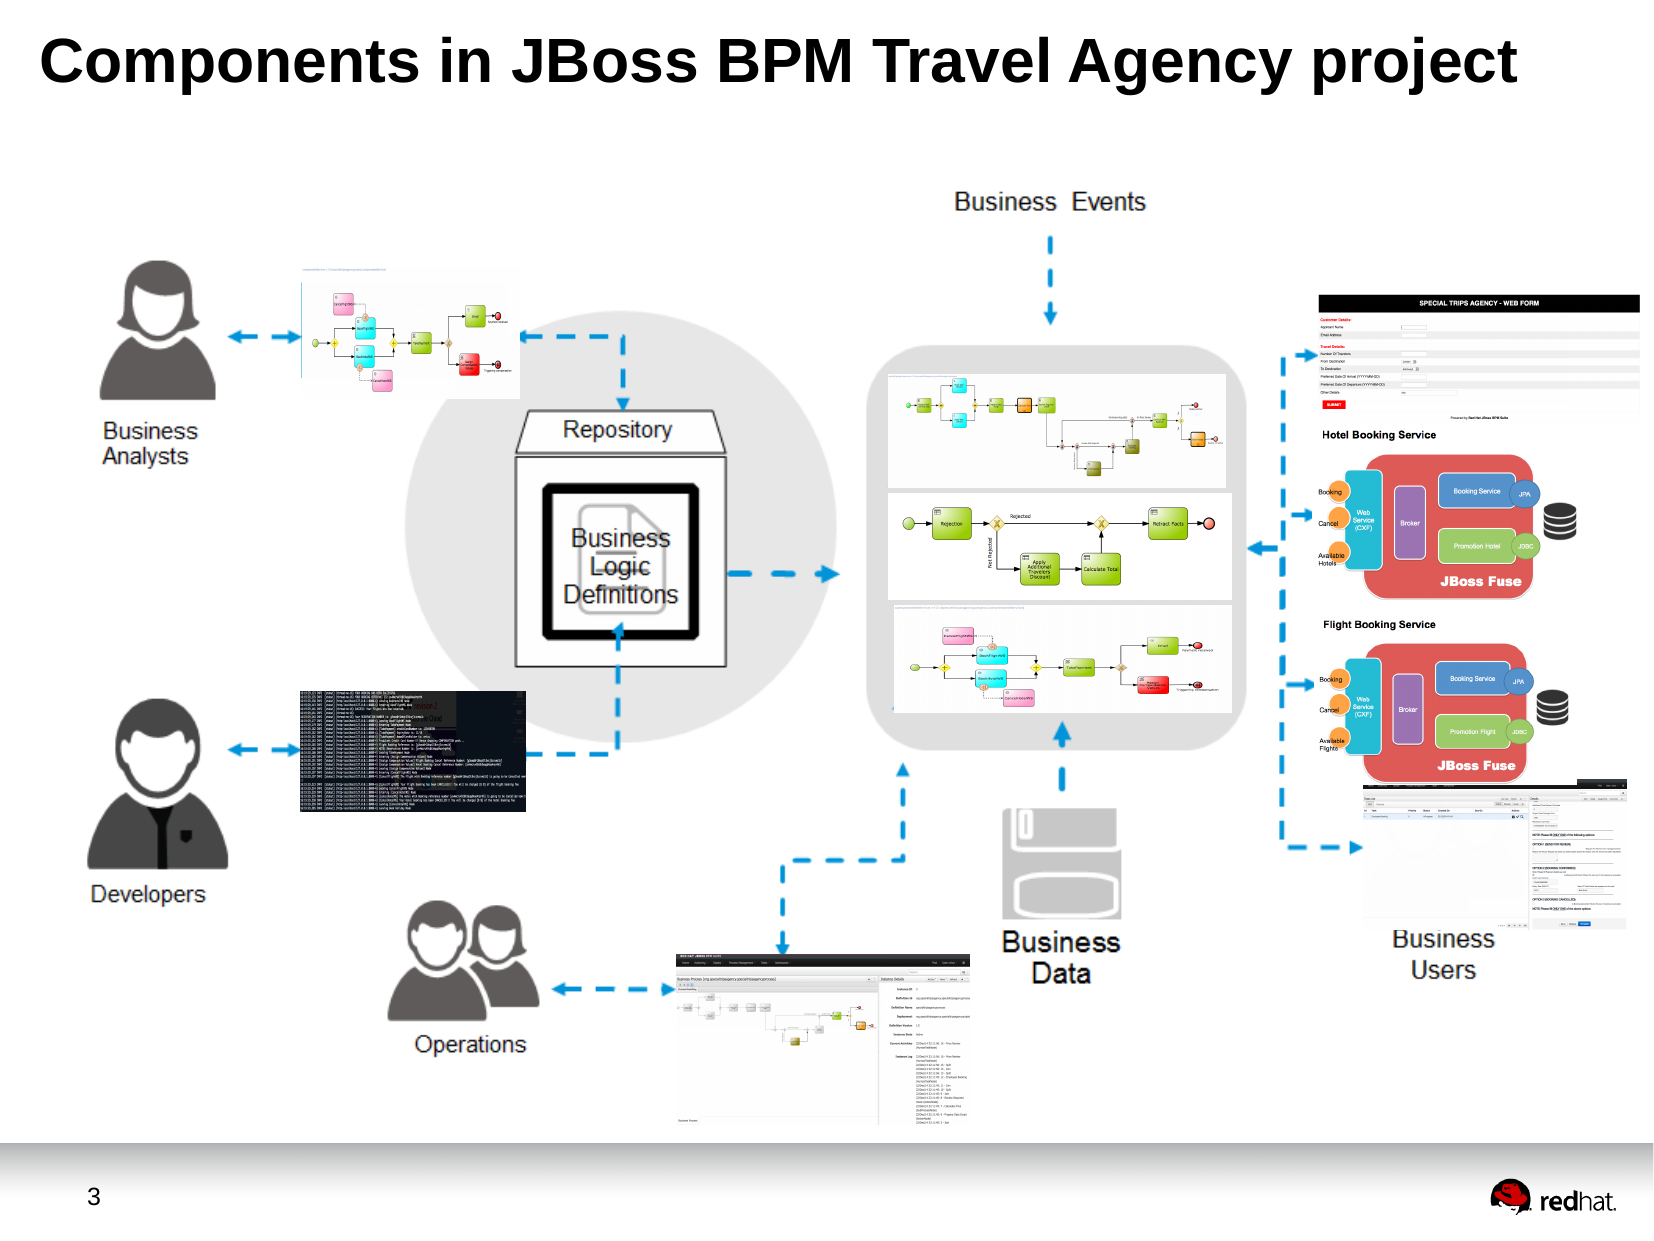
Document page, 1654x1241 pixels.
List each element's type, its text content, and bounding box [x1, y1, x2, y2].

picture [75, 178, 1640, 1126]
picture [0, 1143, 1654, 1241]
title Components in JBoss BPM Travel Agency project [39, 5, 1528, 117]
